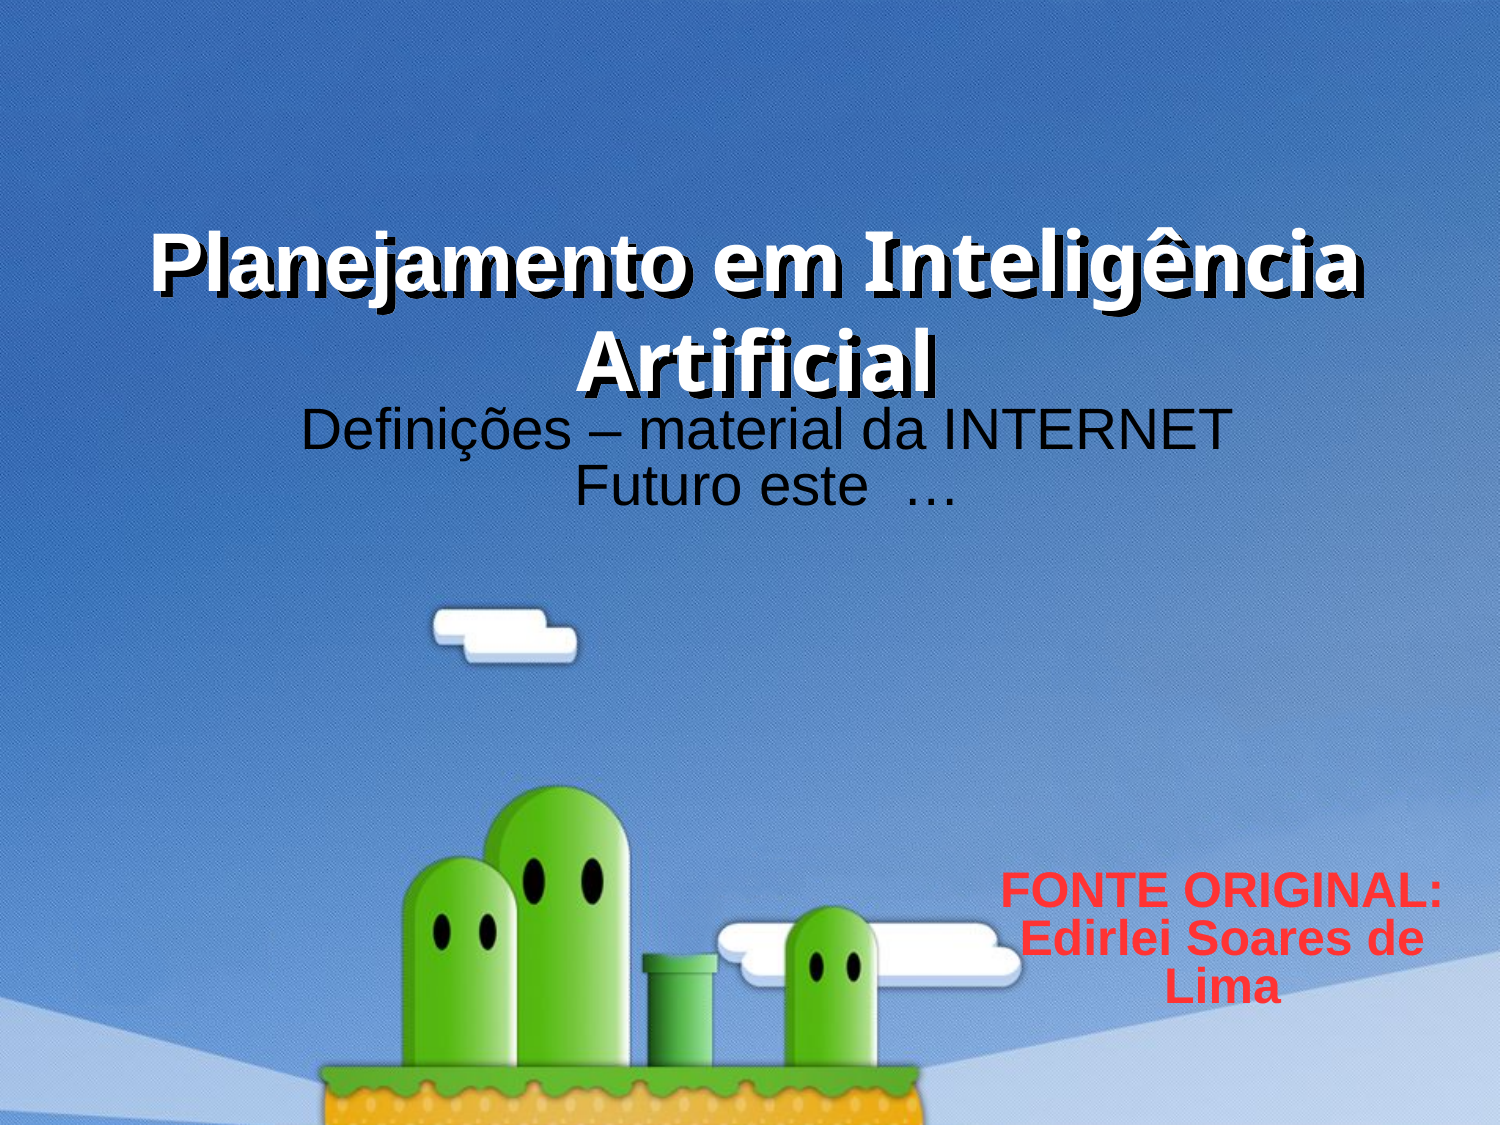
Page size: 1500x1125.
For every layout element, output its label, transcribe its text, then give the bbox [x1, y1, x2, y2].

picture [0, 0, 1500, 1125]
text_box FONTE ORIGINAL: Edirlei Soares de Lima [950, 862, 1495, 1118]
title Planejamento em Inteligência Artificial [53, 137, 1459, 479]
subtitle Definições – material da INTERNET Futuro este … [183, 397, 1353, 476]
